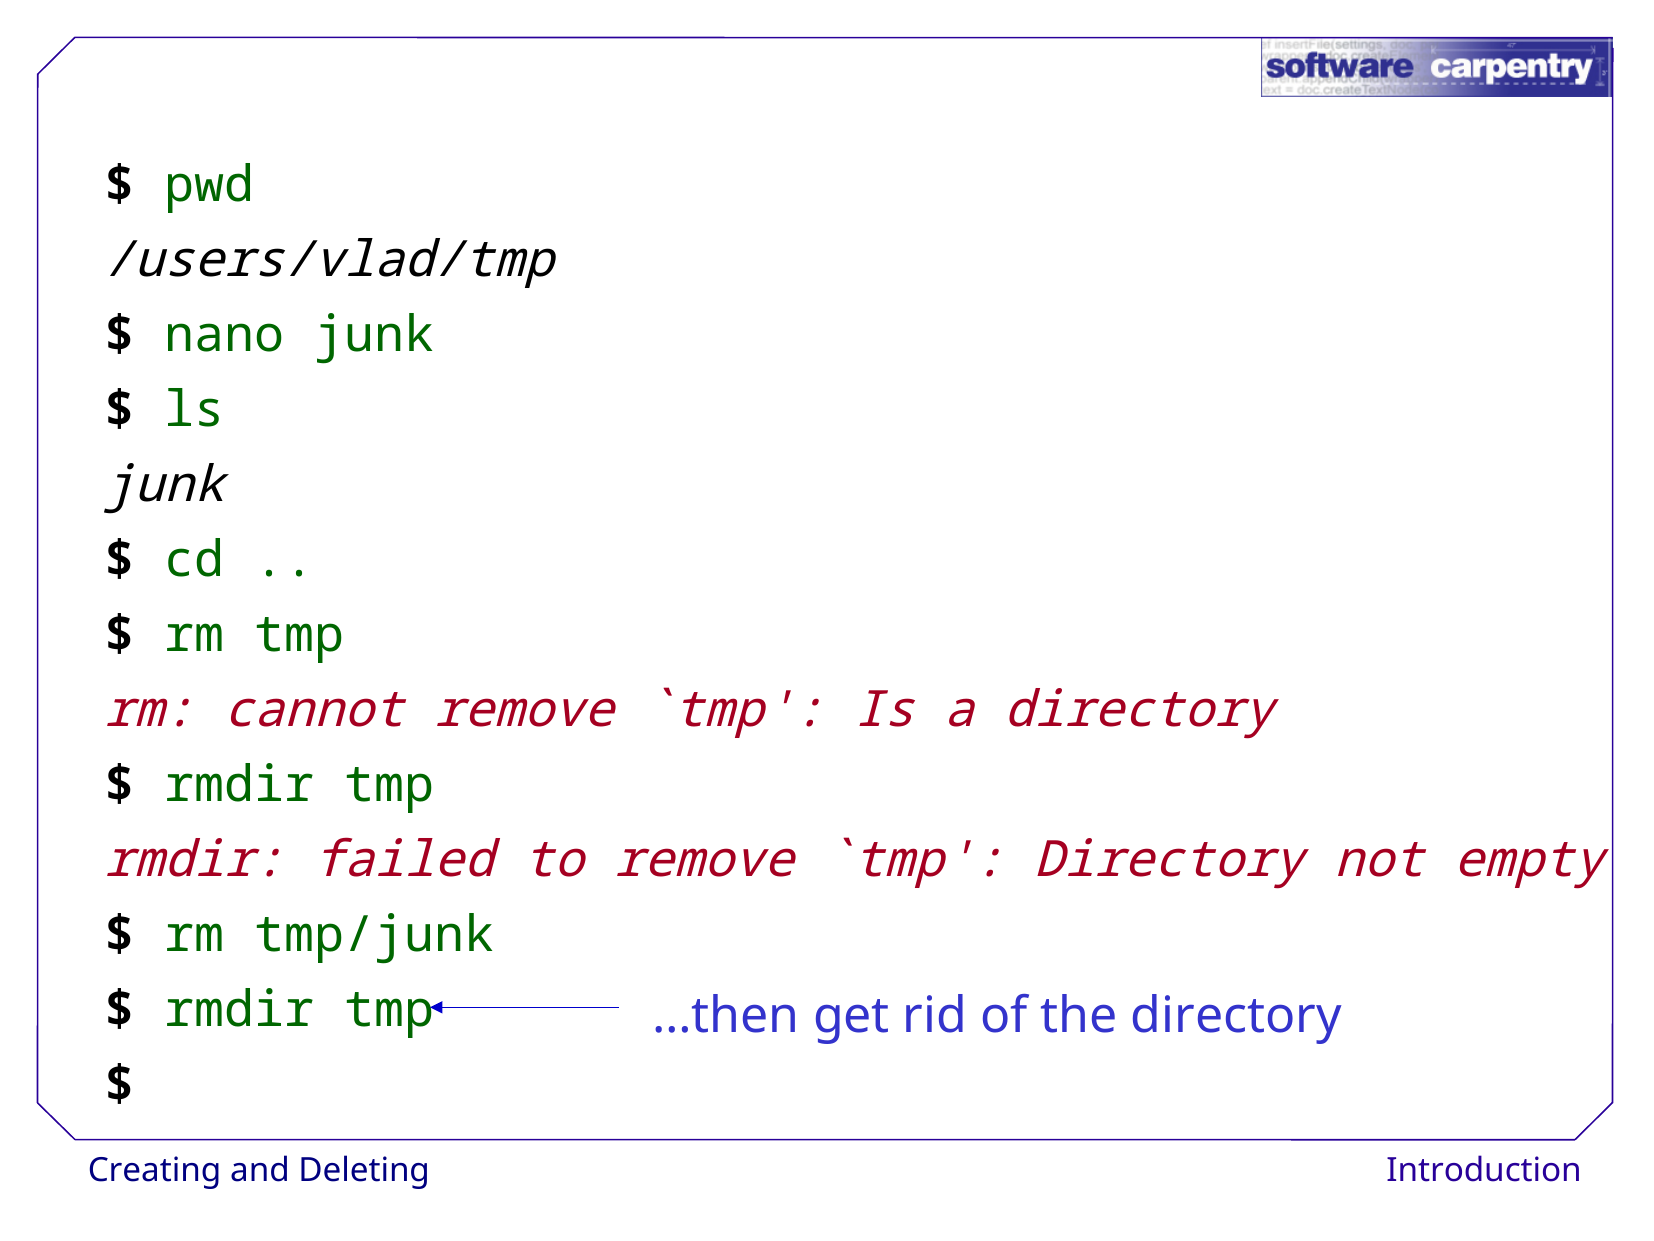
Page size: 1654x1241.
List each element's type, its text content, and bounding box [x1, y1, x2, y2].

picture [1261, 39, 1613, 97]
text_box $ pwd /users/vlad/tmp $ nano junk $ ls junk $ cd .. $ rm tmp rm: cannot remove `tmp': Is a directory $ rmdir tmp rmdir: failed to remove `tmp': Directory not empty $ rm tmp/junk $ rmdir tmp $ [89, 128, 1512, 1121]
text_box …then get rid of the directory [637, 960, 1498, 1084]
